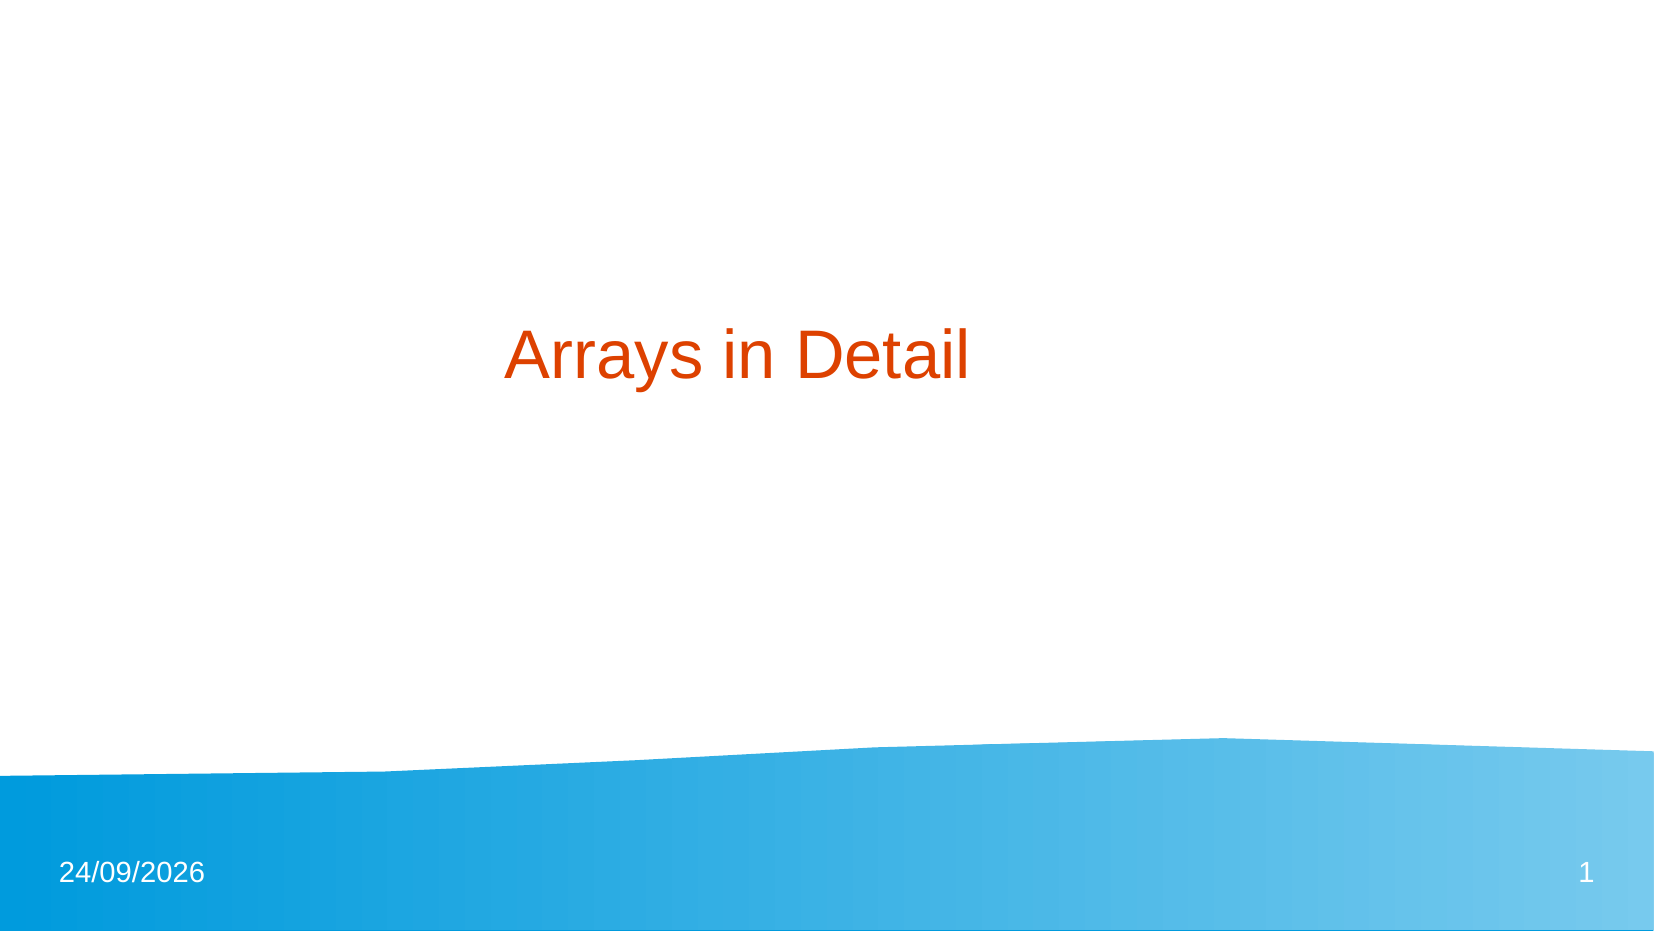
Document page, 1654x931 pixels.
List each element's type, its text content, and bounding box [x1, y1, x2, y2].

title Arrays in Detail [0, 265, 1477, 443]
